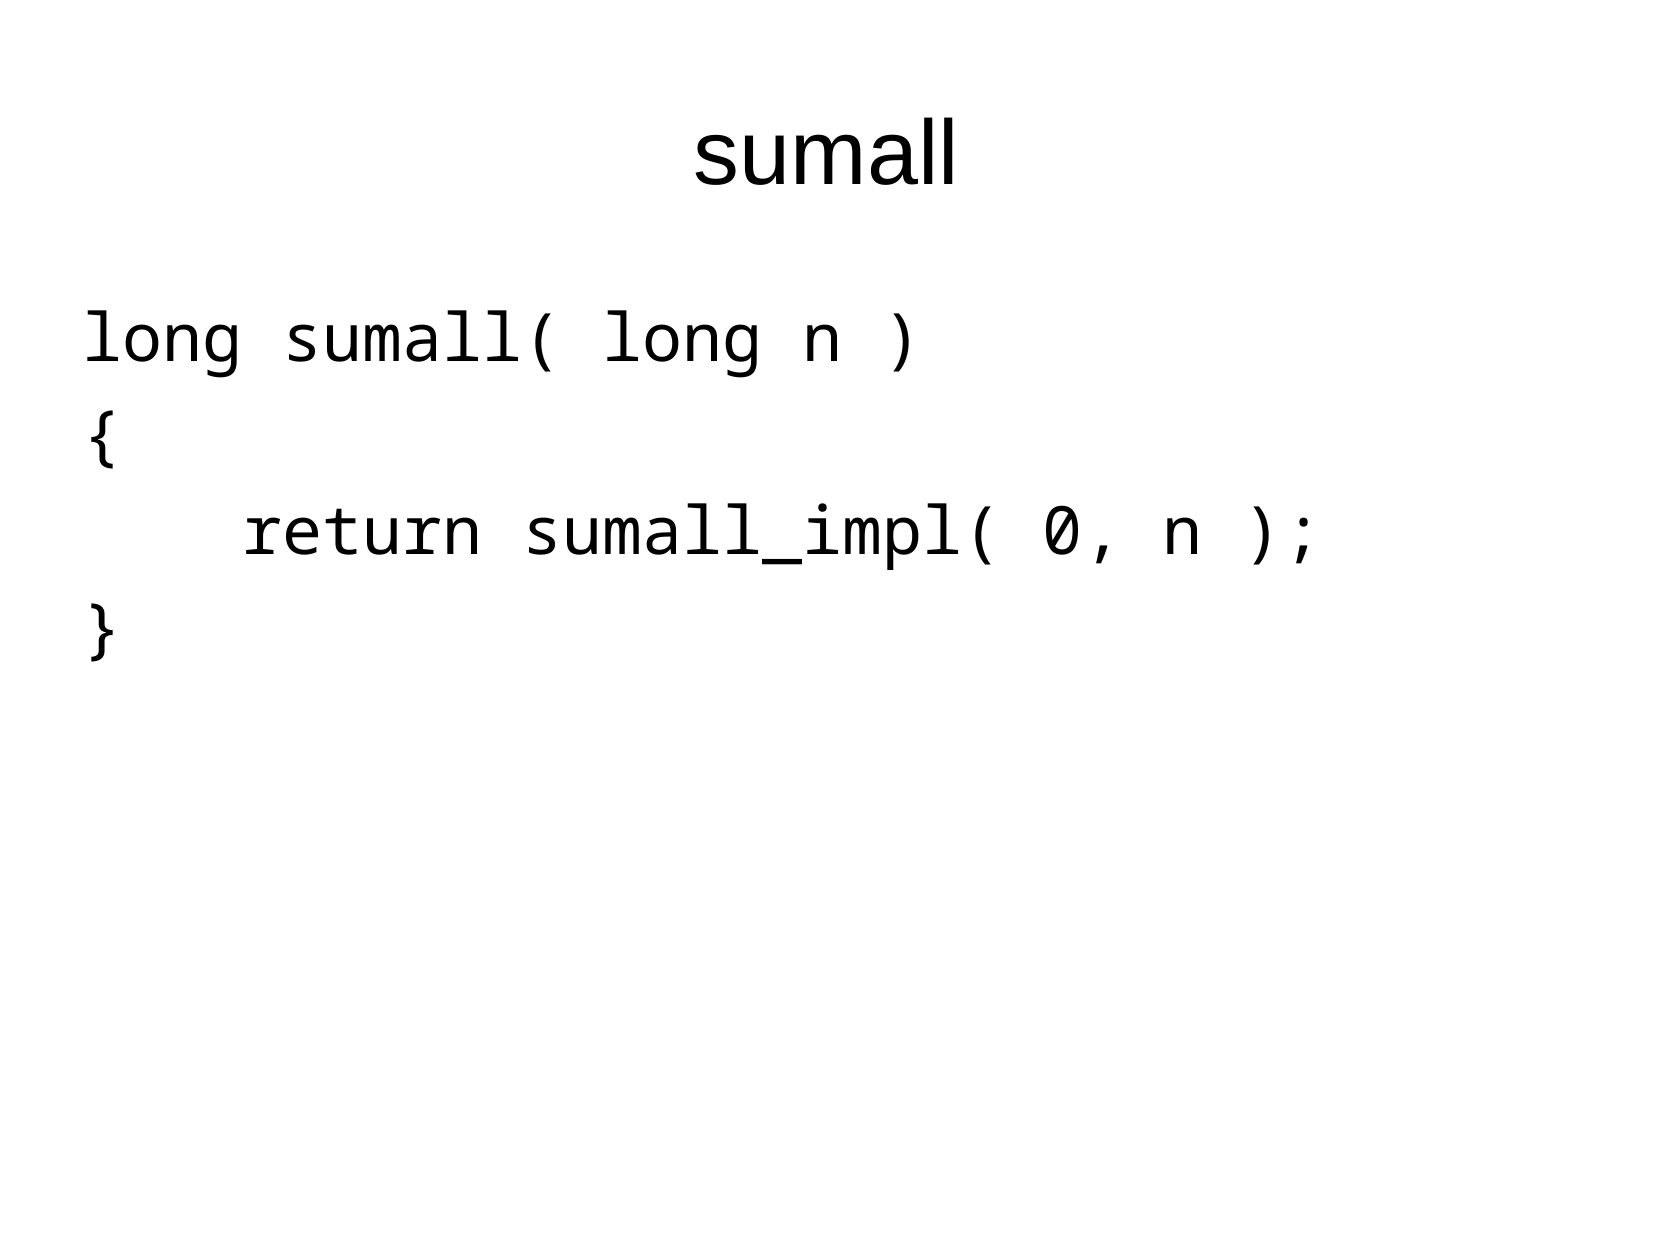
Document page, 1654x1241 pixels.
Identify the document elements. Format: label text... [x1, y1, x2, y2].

title sumall [82, 49, 1571, 257]
list long sumall( long n ) { return sumall_impl( 0, n ); } [82, 290, 1571, 1109]
